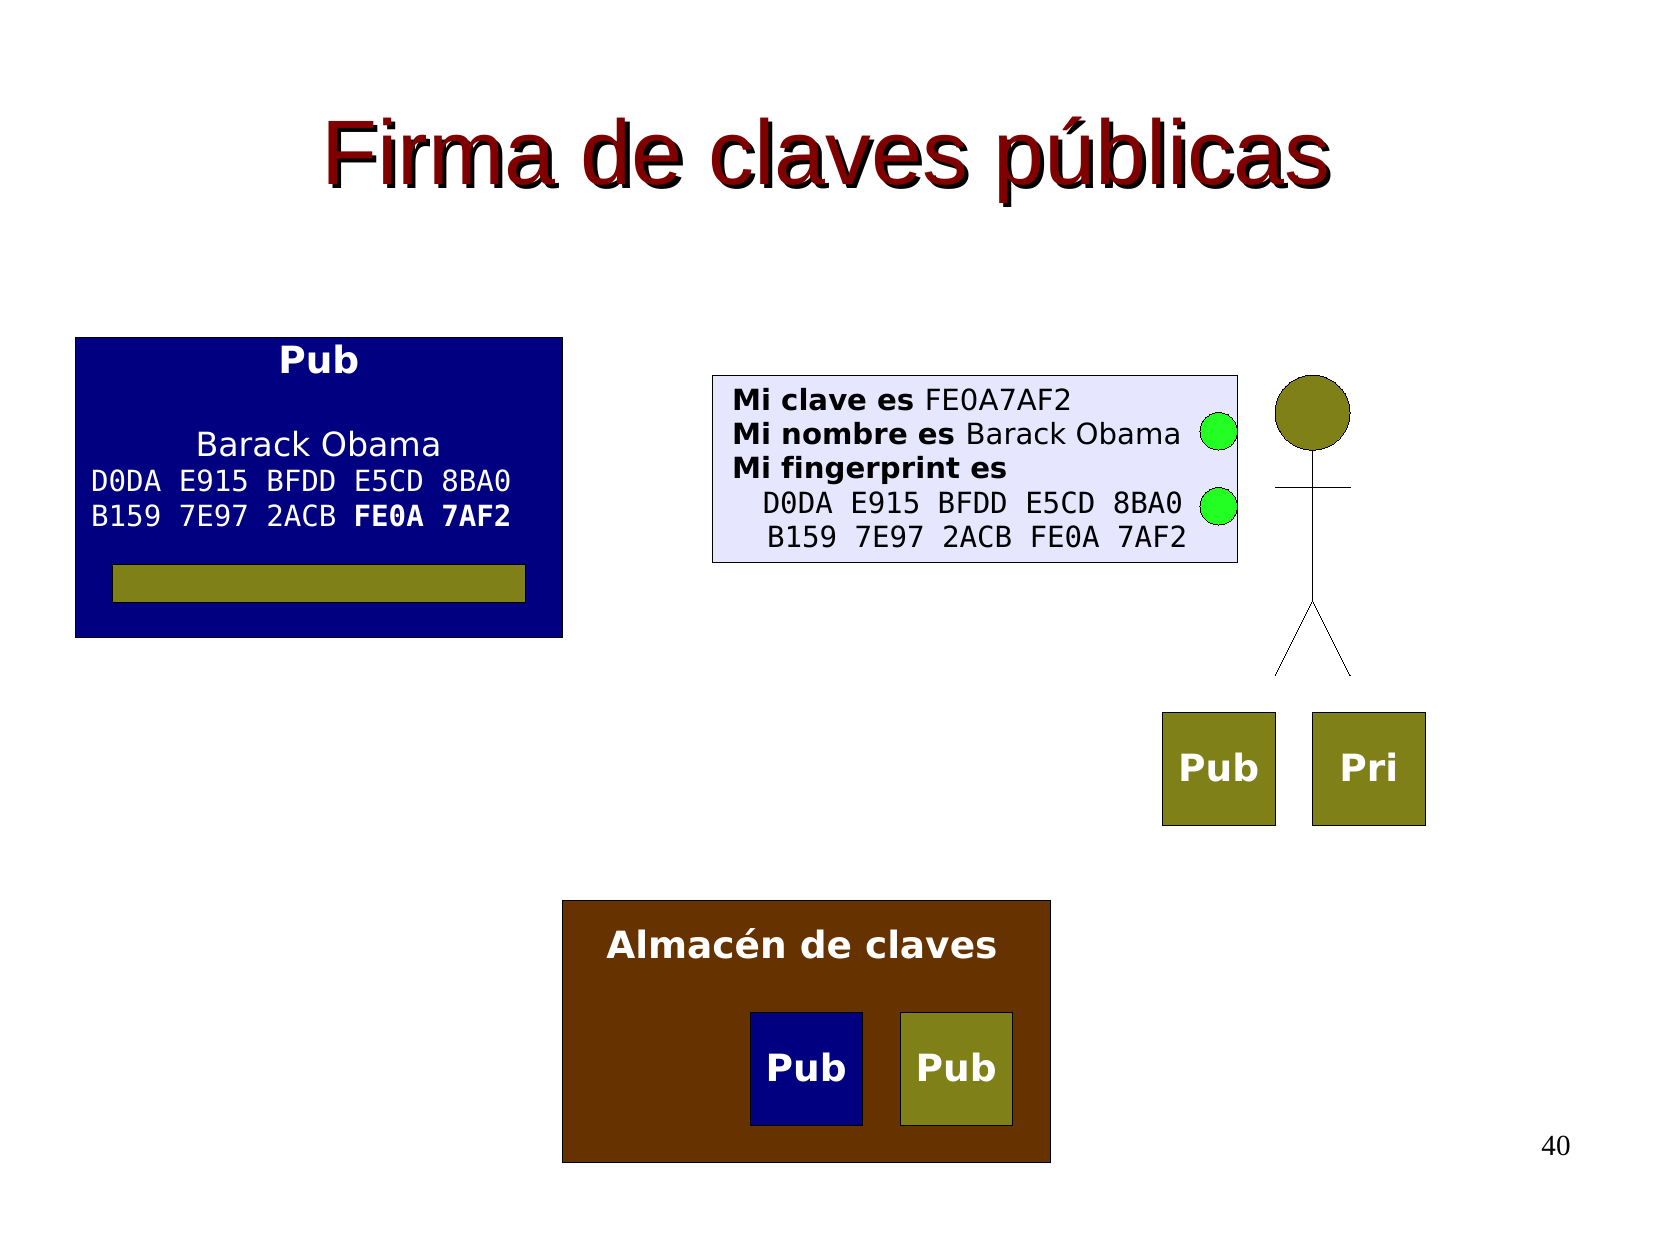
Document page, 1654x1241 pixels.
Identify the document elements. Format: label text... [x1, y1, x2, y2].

text_box [1275, 375, 1351, 451]
text_box Pub [1162, 712, 1276, 826]
text_box Mi clave es FE0A7AF2 Mi nombre es Barack Obama Mi fingerprint es D0DA E915 BFDD E5CD 8BA0 B159 7E97 2ACB FE0A 7AF2 [712, 375, 1238, 563]
text_box Pub Barack Obama D0DA E915 BFDD E5CD 8BA0 B159 7E97 2ACB FE0A 7AF2 [75, 337, 563, 638]
text_box Pub [900, 1012, 1013, 1126]
title Firma de claves públicas [82, 49, 1571, 257]
text_box [112, 564, 526, 603]
text_box Pub [750, 1012, 863, 1126]
text_box [1199, 487, 1238, 526]
text_box Pri [1312, 712, 1426, 826]
text_box [562, 900, 1051, 1163]
text_box Almacén de claves [591, 916, 1013, 976]
text_box [1199, 412, 1238, 451]
